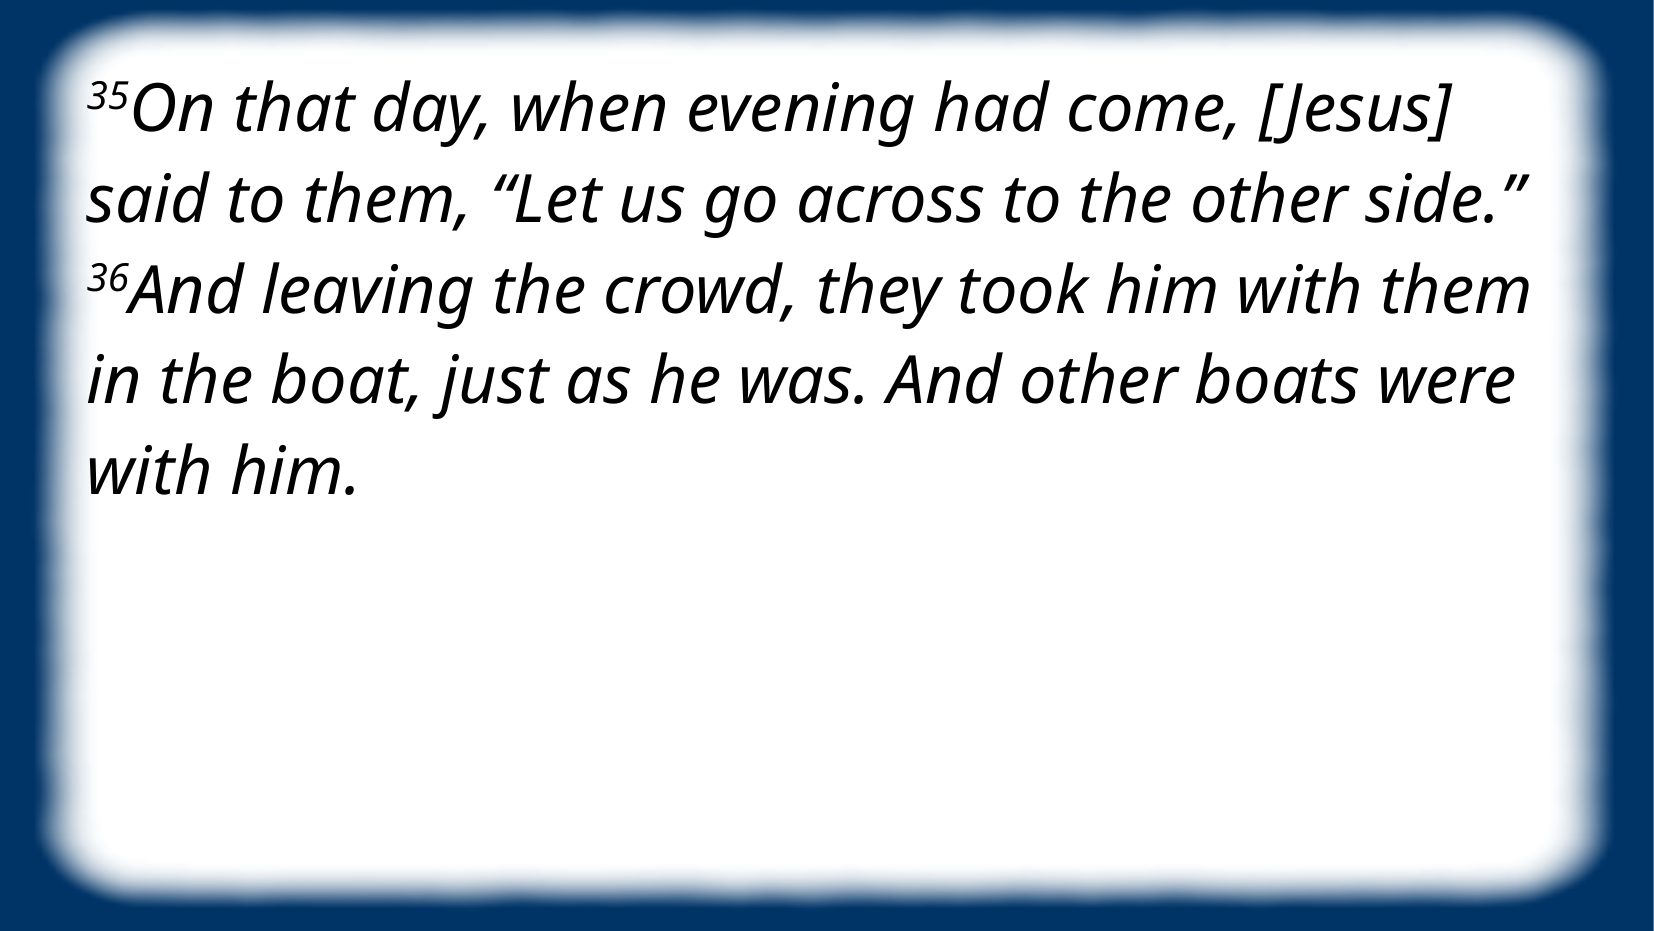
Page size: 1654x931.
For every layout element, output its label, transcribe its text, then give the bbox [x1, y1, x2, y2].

picture [0, 0, 1654, 931]
text_box 35On that day, when evening had come, [Jesus] said to them, “Let us go across to the other side.” 36And leaving the crowd, they took him with them in the boat, just as he was. And other boats were with him. [71, 52, 1572, 512]
